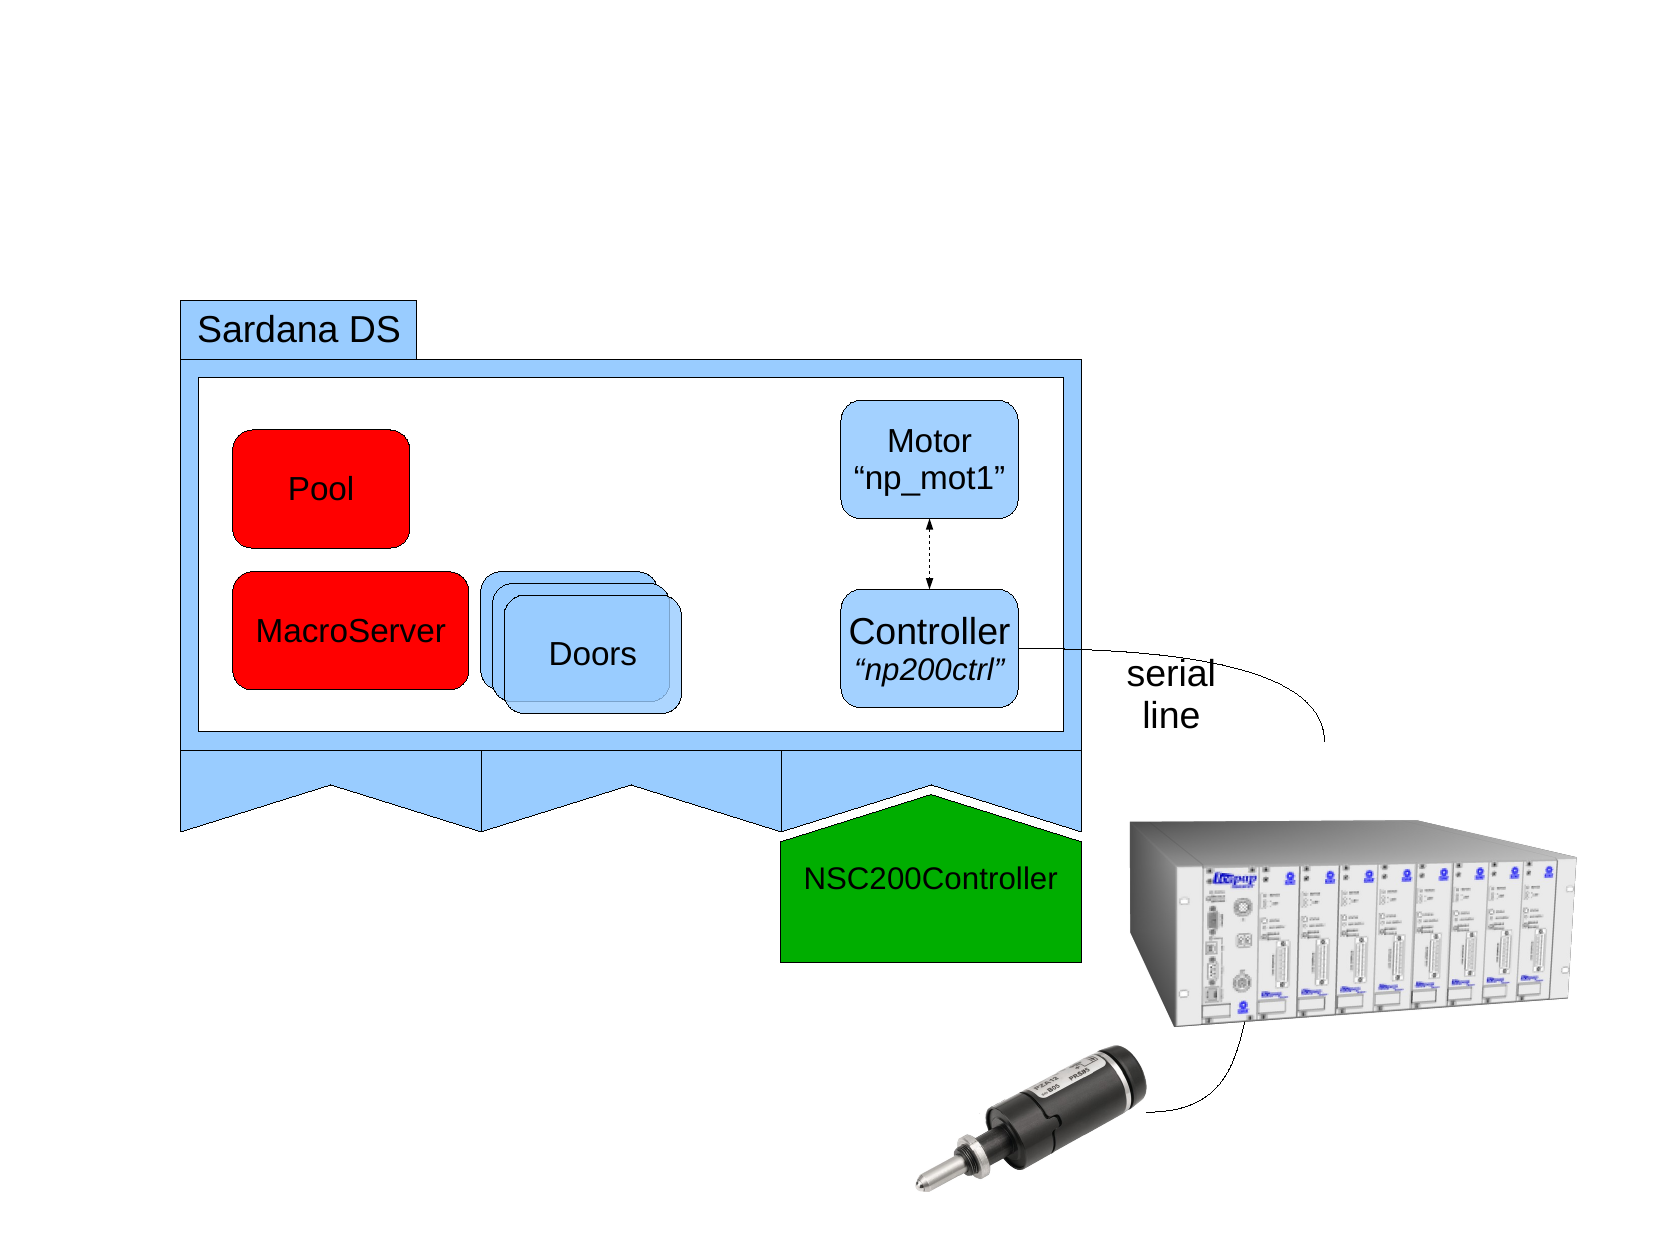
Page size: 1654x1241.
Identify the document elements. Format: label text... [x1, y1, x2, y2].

text_box Pool [232, 429, 410, 549]
text_box Doors [504, 595, 682, 714]
text_box Controller “np200ctrl” [840, 589, 1019, 708]
text_box MacroServer [232, 571, 469, 690]
text_box [480, 571, 669, 701]
text_box Sardana DS [180, 300, 417, 360]
text_box Motor “np_mot1” [840, 400, 1019, 519]
picture [897, 1032, 1147, 1192]
picture [1131, 821, 1576, 1026]
text_box NSC200Controller [780, 794, 1082, 963]
text_box [180, 359, 1082, 832]
